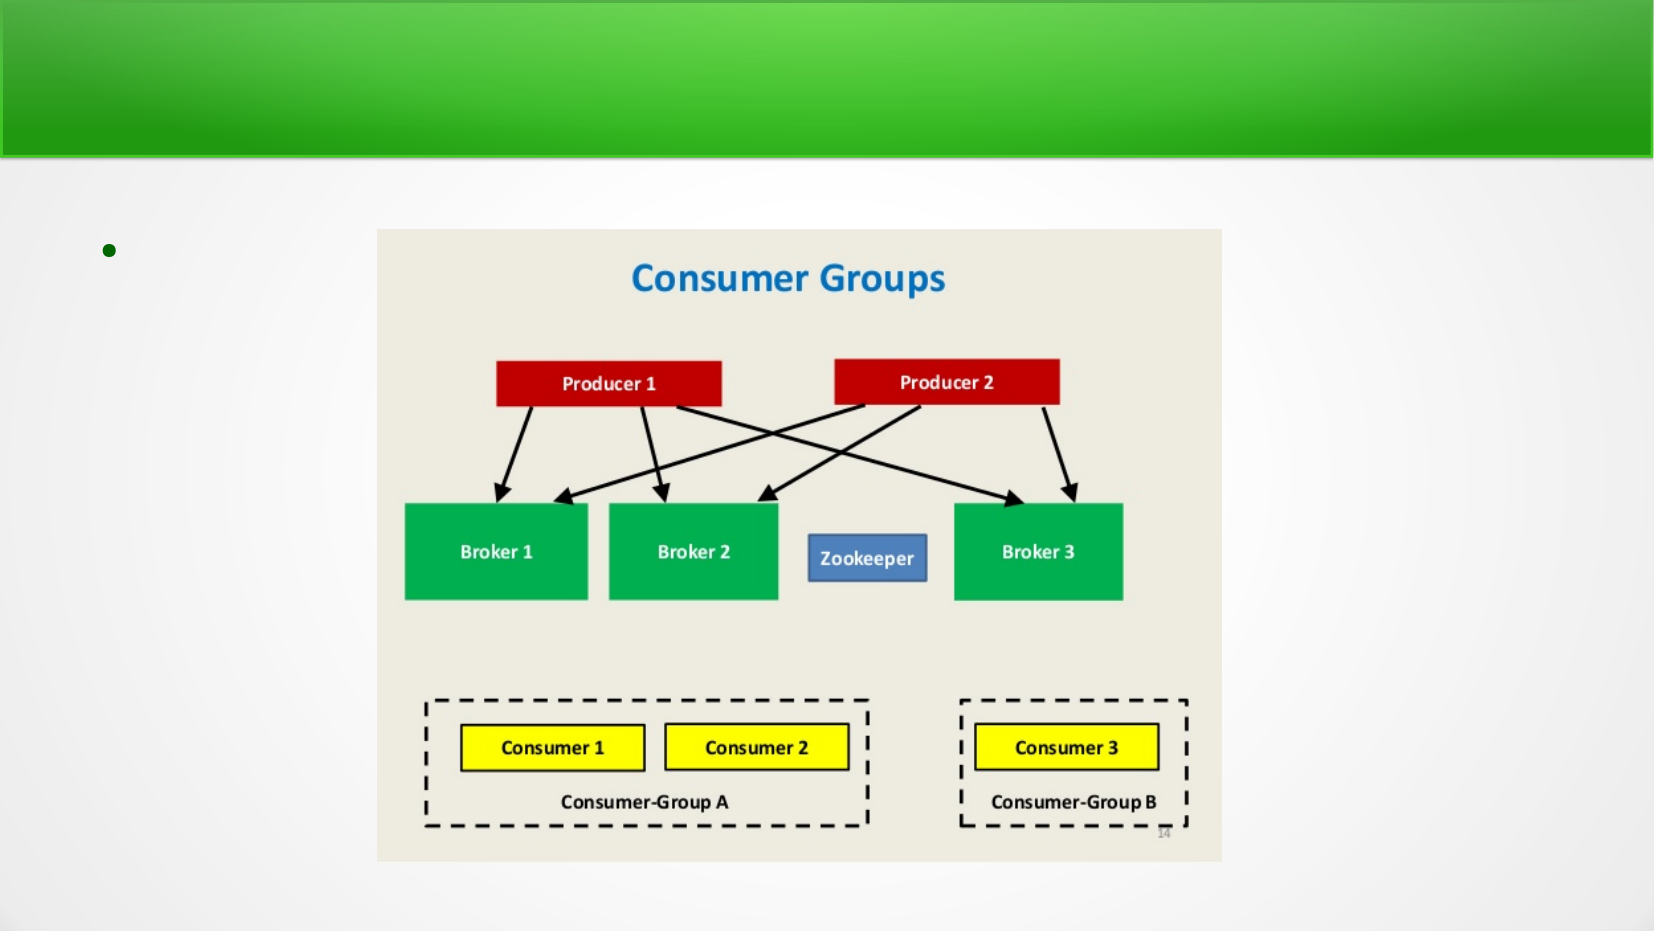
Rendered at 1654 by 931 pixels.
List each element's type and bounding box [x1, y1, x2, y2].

list [82, 224, 1571, 764]
picture [377, 229, 1222, 863]
